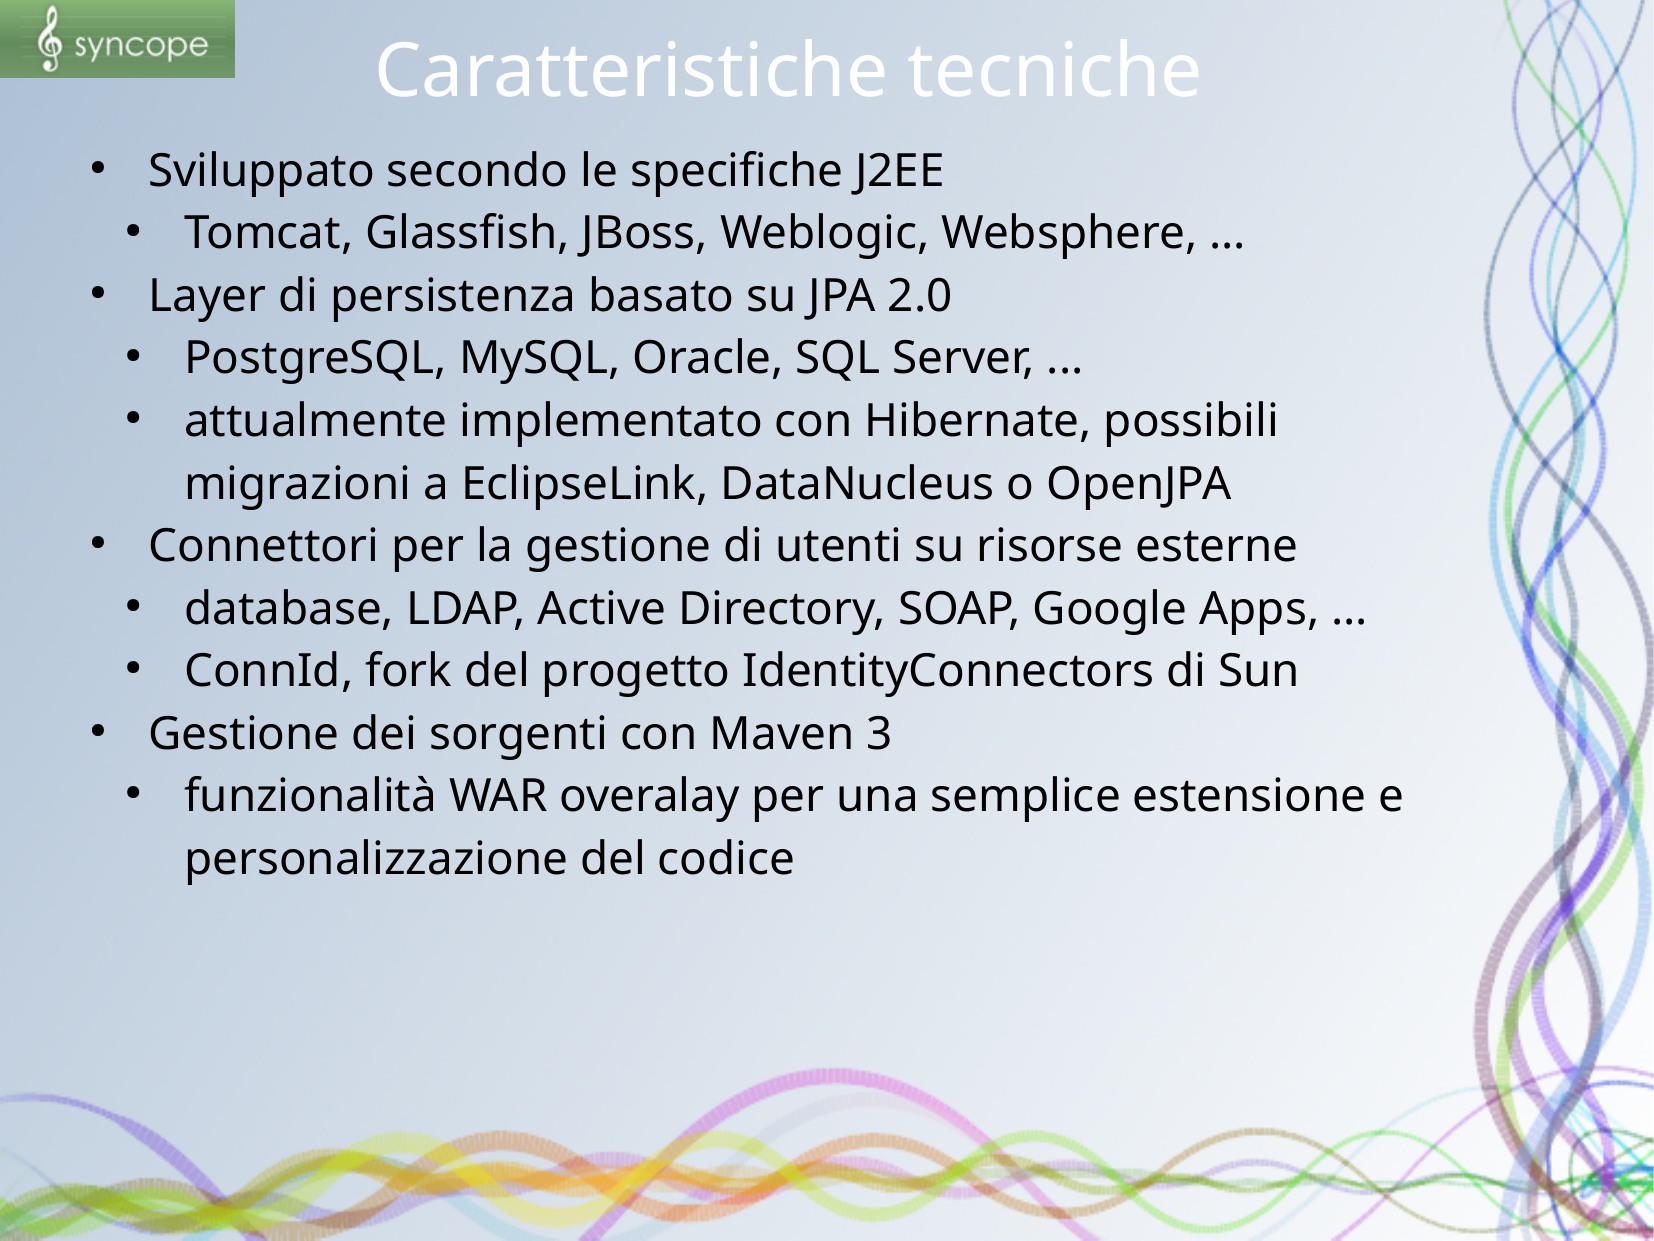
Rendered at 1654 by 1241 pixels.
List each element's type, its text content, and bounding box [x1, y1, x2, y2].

text_box Caratteristiche tecniche [359, 9, 1351, 129]
picture [0, 0, 1654, 1241]
text_box Sviluppato secondo le specifiche J2EE Tomcat, Glassfish, JBoss, Weblogic, Websphere, ... Layer di persistenza basato su JPA 2.0 PostgreSQL, MySQL, Oracle, SQL Server, ... attualmente implementato con Hibernate, possibili migrazioni a EclipseLink, DataNucleus o OpenJPA Connettori per la gestione di utenti su risorse esterne database, LDAP, Active Directory, SOAP, Google Apps, … ConnId, fork del progetto IdentityConnectors di Sun Gestione dei sorgenti con Maven 3 funzionalità WAR overalay per una semplice estensione e personalizzazione del codice [75, 129, 1486, 1062]
